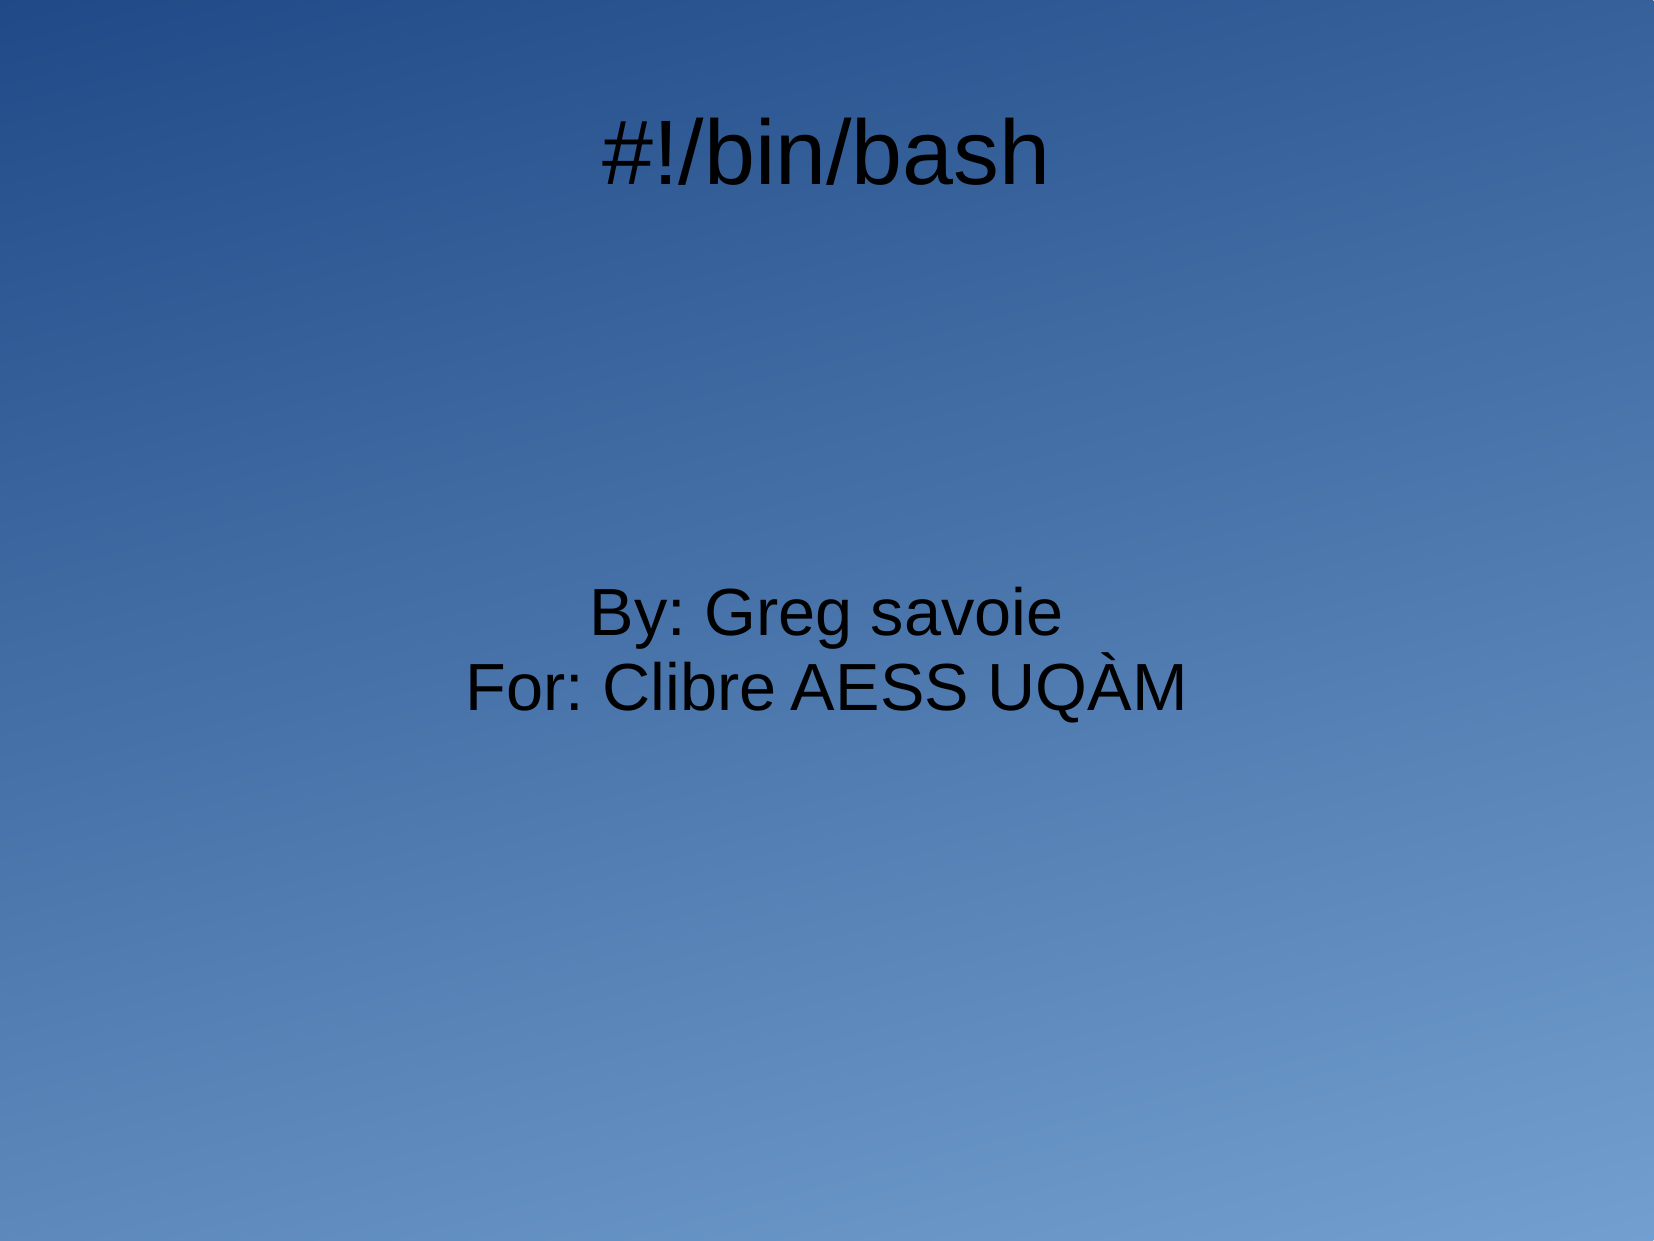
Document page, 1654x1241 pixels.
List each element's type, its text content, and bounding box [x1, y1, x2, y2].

subtitle By: Greg savoie For: Clibre AESS UQÀM [82, 290, 1571, 1010]
title #!/bin/bash [82, 49, 1571, 257]
